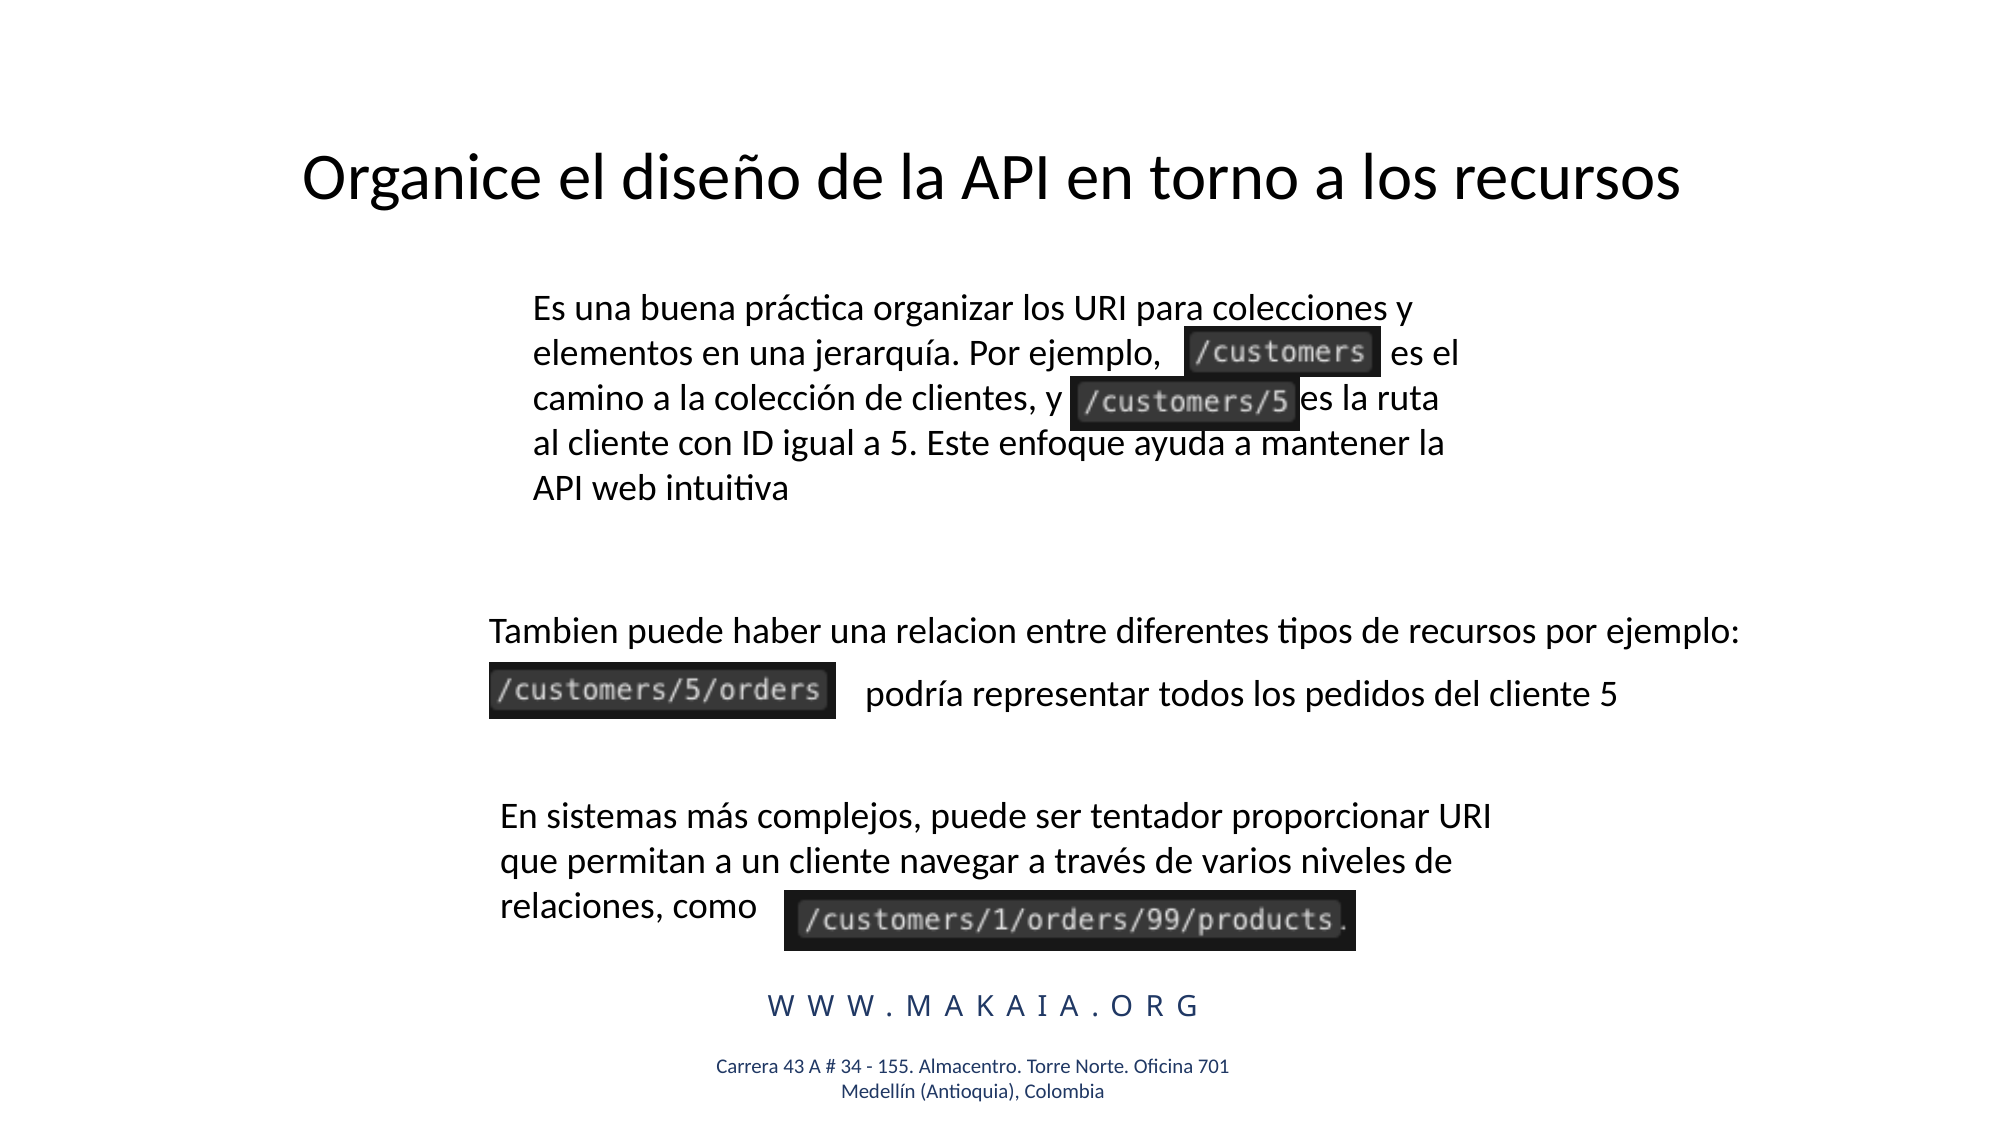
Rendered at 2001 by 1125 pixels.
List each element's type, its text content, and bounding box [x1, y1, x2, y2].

text_box WWW.MAKAIA.ORG [489, 980, 1477, 1031]
text_box Tambien puede haber una relacion entre diferentes tipos de recursos por ejemplo: [473, 598, 1772, 705]
picture [1070, 326, 1381, 431]
text_box Organice el diseño de la API en torno a los recursos [287, 125, 1713, 222]
picture [784, 890, 1356, 951]
text_box Carrera 43 A # 34 - 155. Almacentro. Torre Norte. Oficina 701 Medellín (Antioquia), Colombia [425, 1045, 1521, 1111]
text_box En sistemas más complejos, puede ser tentador proporcionar URI que permitan a un cliente navegar a través de varios niveles de relaciones, como [485, 783, 1542, 935]
text_box Es una buena práctica organizar los URI para colecciones y elementos en una jerarquía. Por ejemplo, es el camino a la colección de clientes, y es la ruta al cliente con ID igual a 5. Este enfoque ayuda a mantener la API web intuitiva [517, 275, 1483, 519]
picture [489, 662, 836, 719]
text_box podría representar todos los pedidos del cliente 5 [850, 661, 1644, 723]
